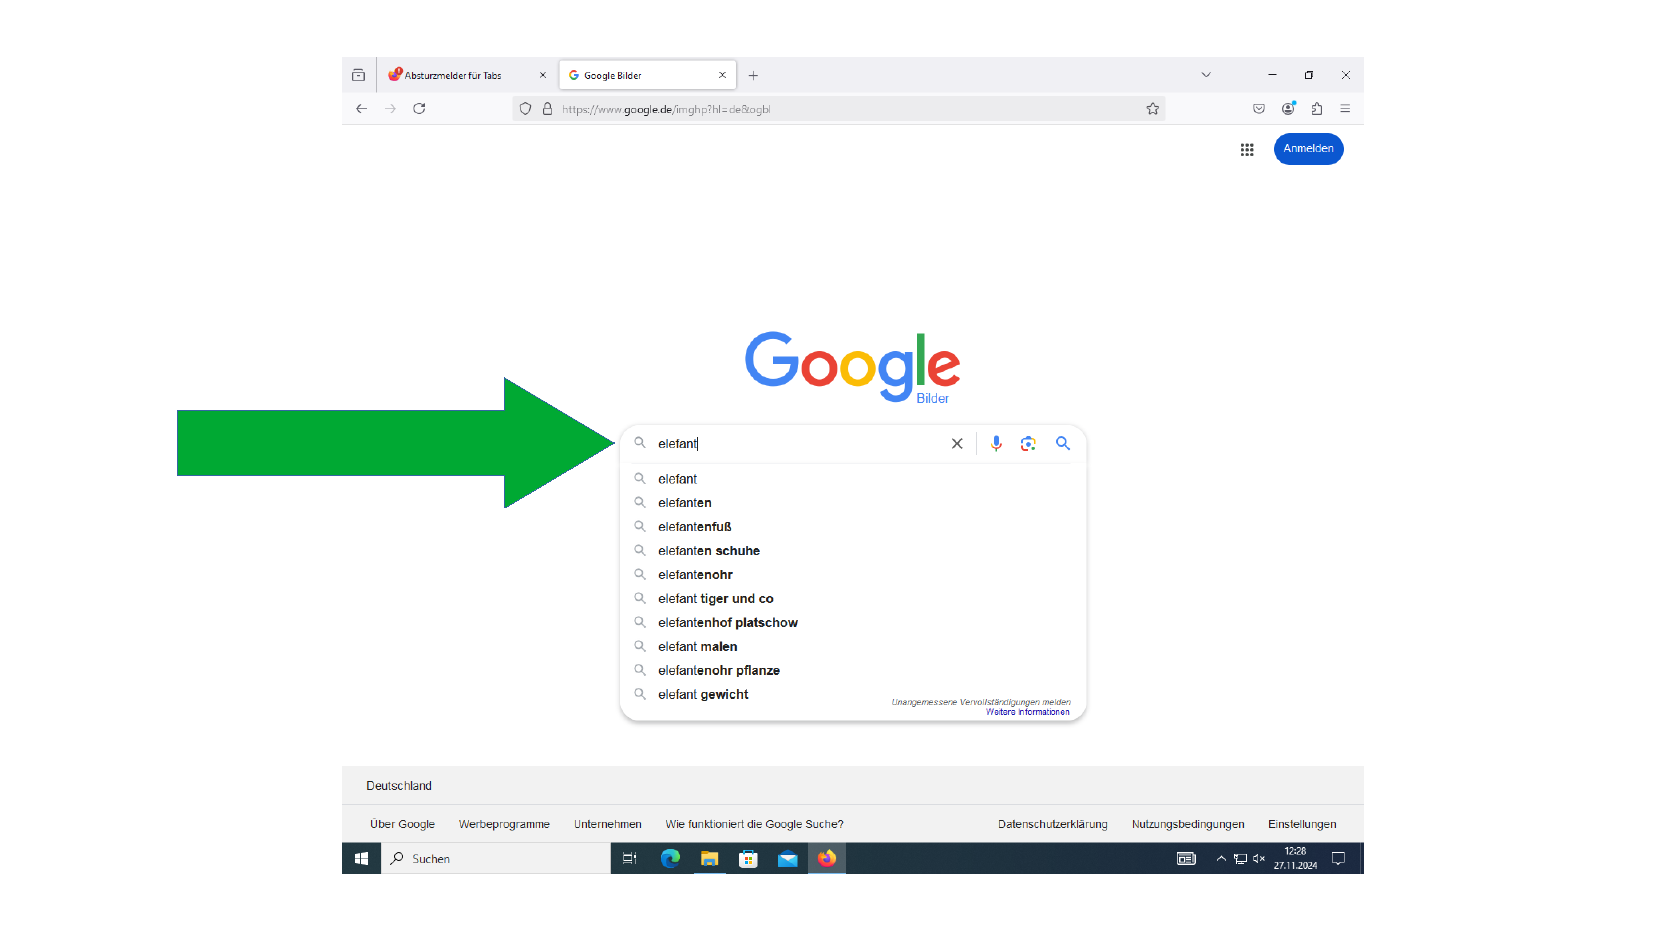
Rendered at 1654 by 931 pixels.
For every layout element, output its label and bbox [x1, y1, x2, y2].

text_box [177, 377, 615, 508]
picture [342, 57, 1364, 875]
